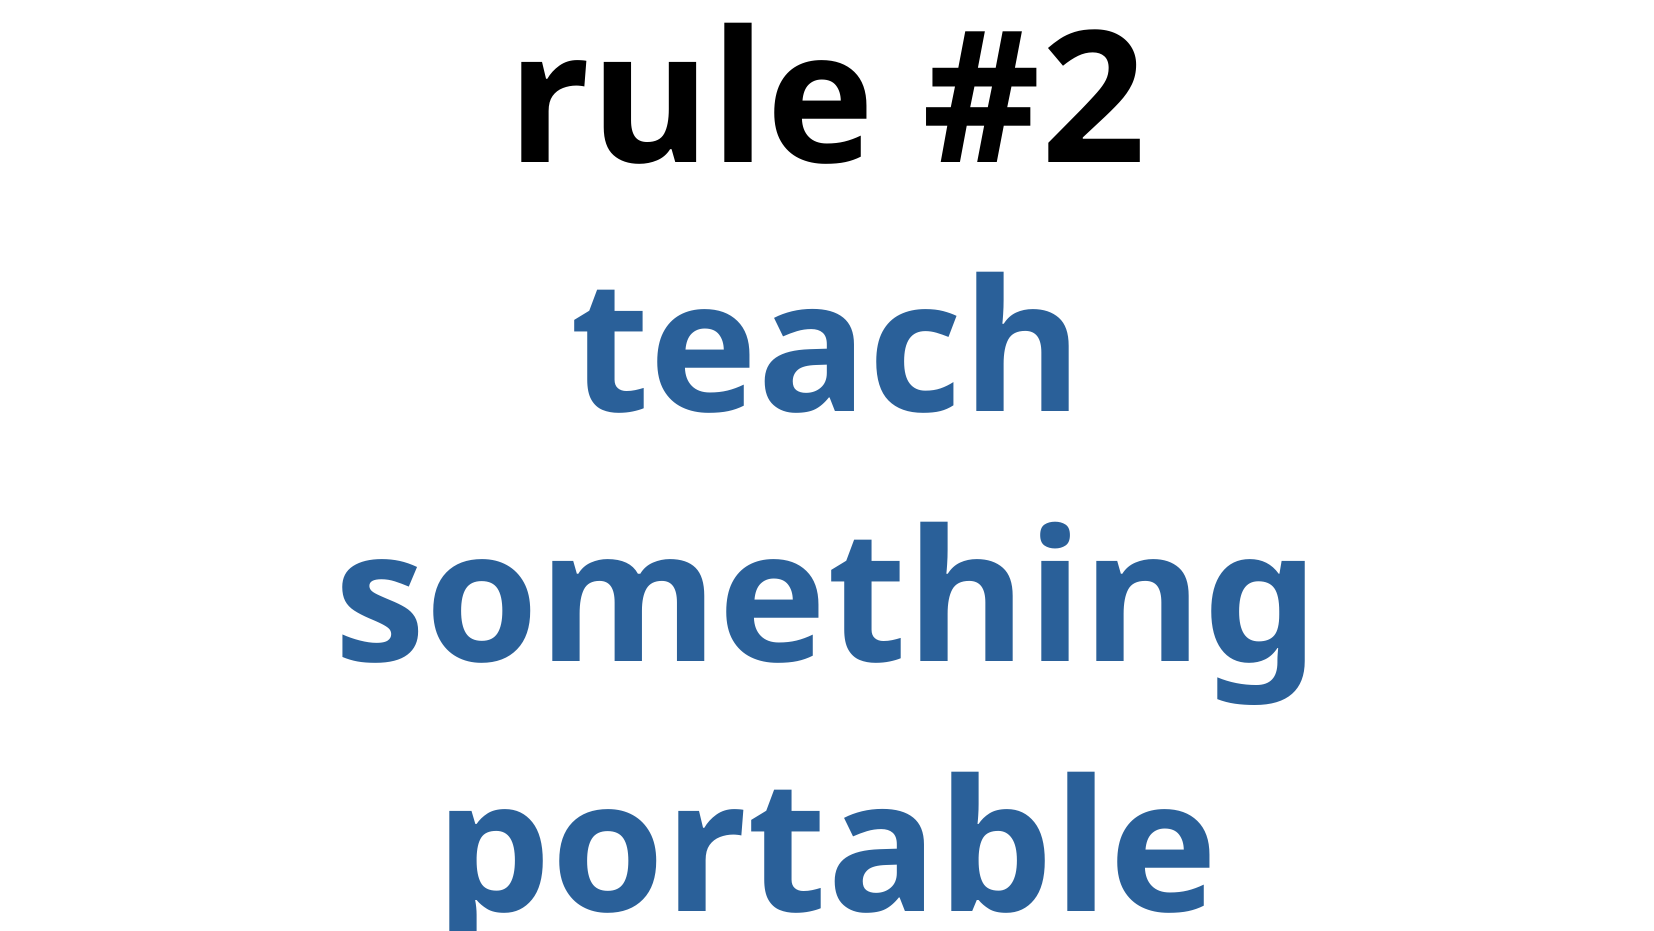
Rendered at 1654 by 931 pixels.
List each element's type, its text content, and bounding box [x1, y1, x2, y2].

title rule #2 teach something portable [82, 108, 1571, 823]
